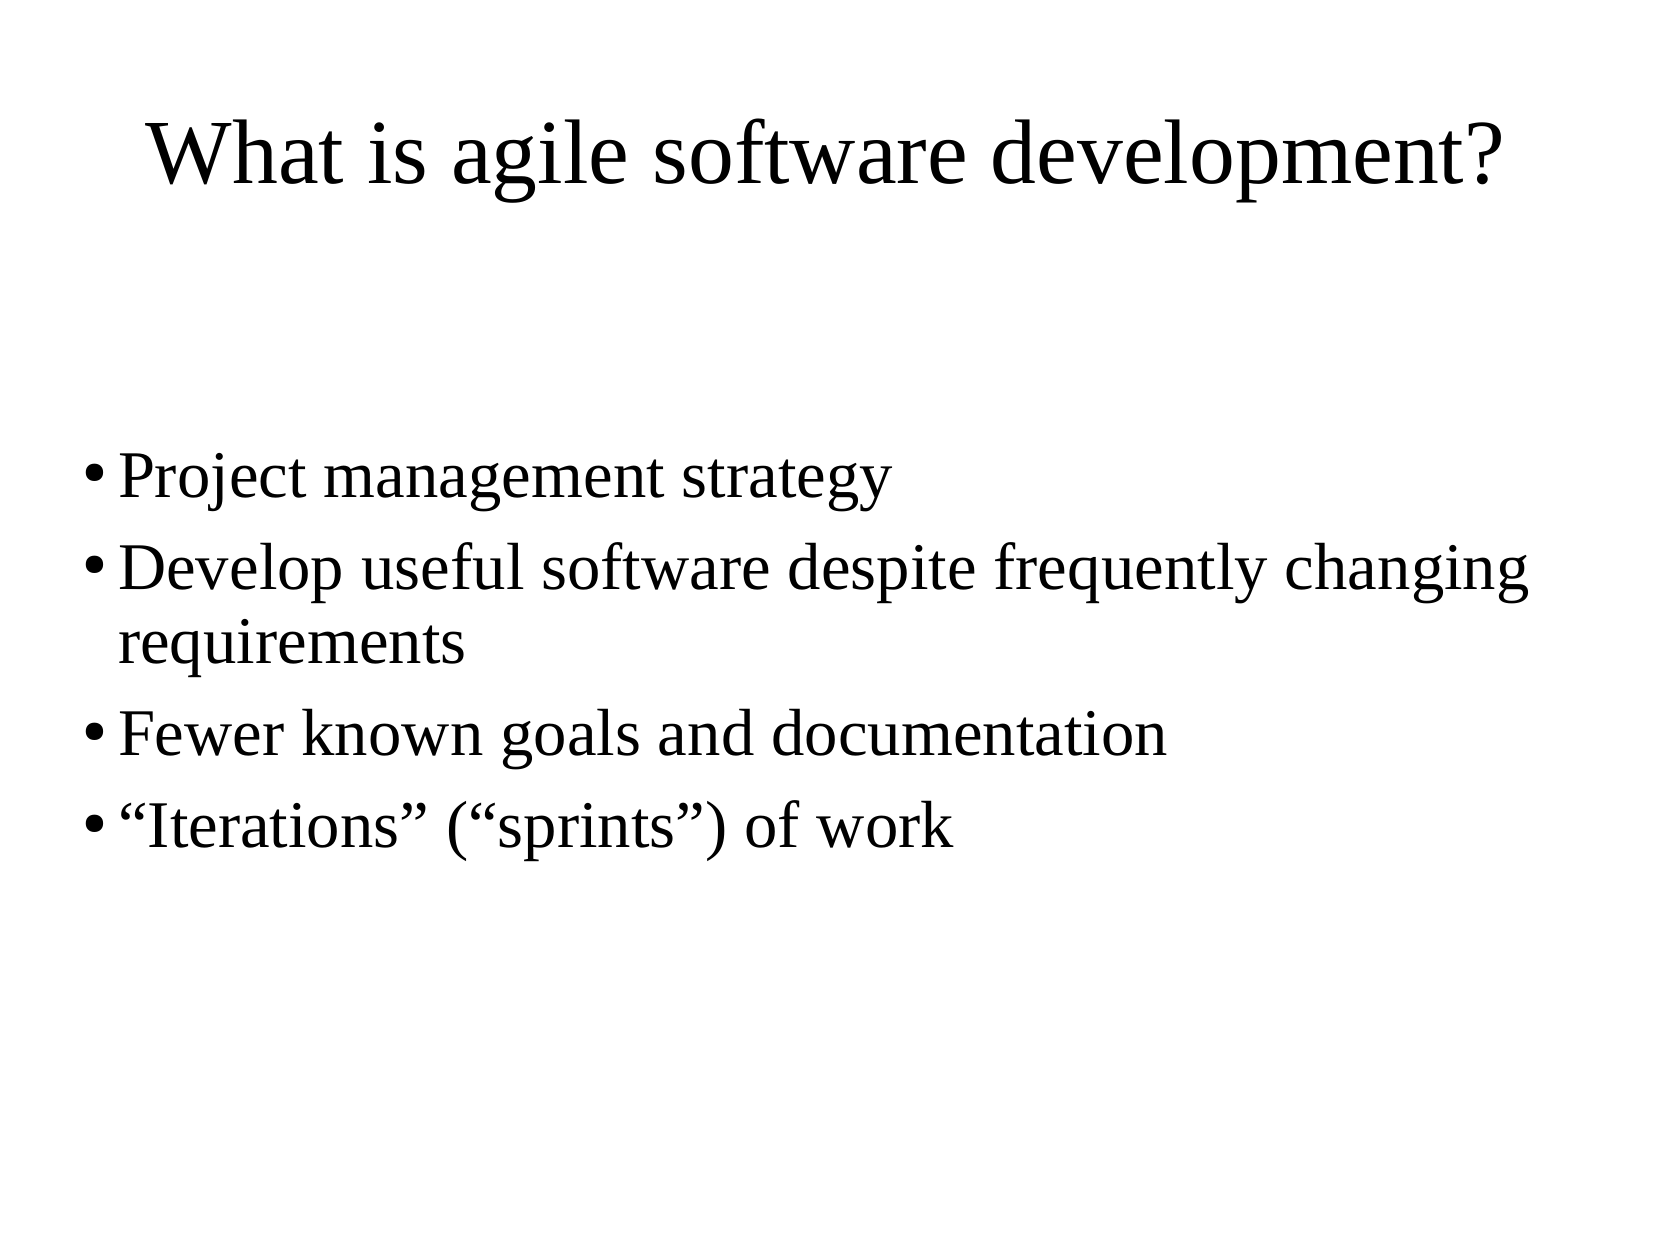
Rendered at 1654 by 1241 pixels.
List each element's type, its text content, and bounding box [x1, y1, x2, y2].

title What is agile software development? [82, 49, 1571, 257]
subtitle Project management strategy Develop useful software despite frequently changing requirements Fewer known goals and documentation “Iterations” (“sprints”) of work [82, 290, 1571, 1010]
